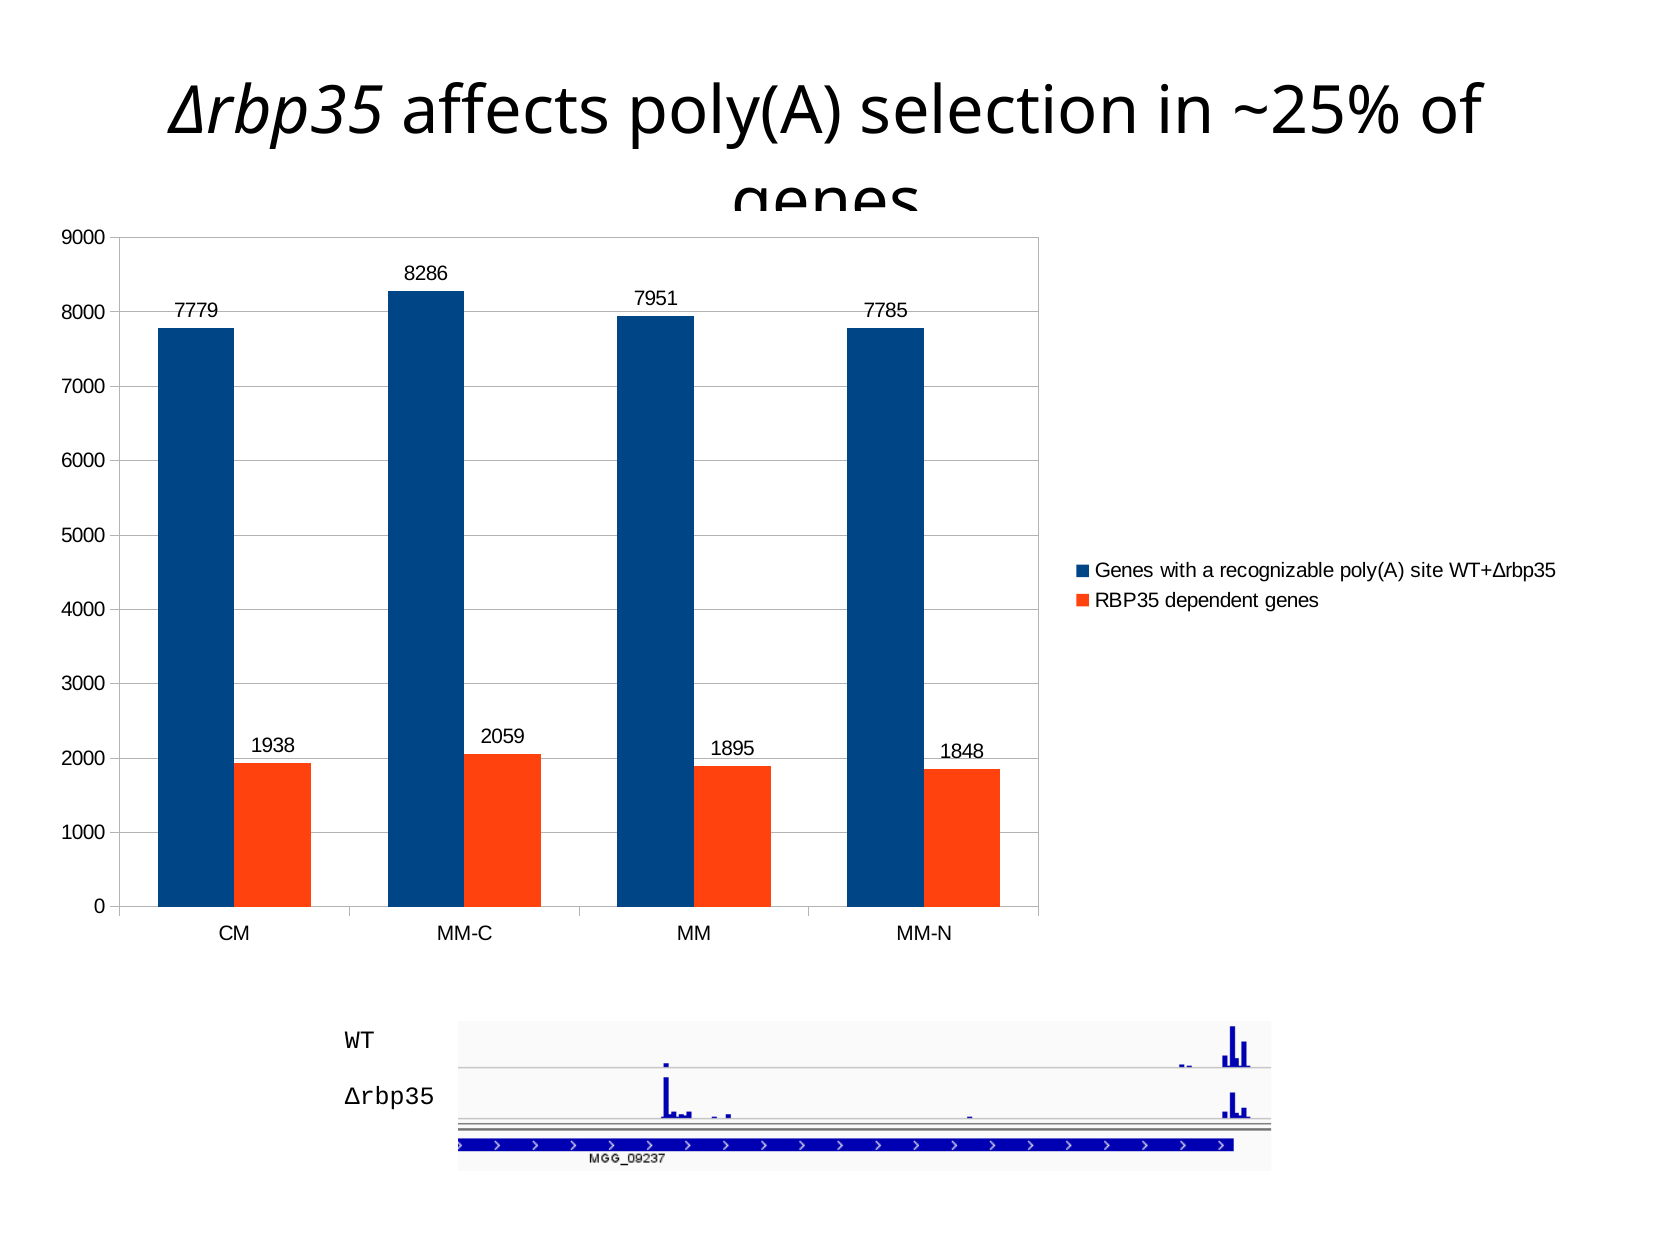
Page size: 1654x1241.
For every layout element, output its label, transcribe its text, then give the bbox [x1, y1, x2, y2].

chart [30, 211, 1576, 961]
picture [458, 1021, 1272, 1171]
text_box WT Δrbp35 [330, 1020, 450, 1122]
title Δrbp35 affects poly(A) selection in ~25% of genes [82, 49, 1571, 211]
